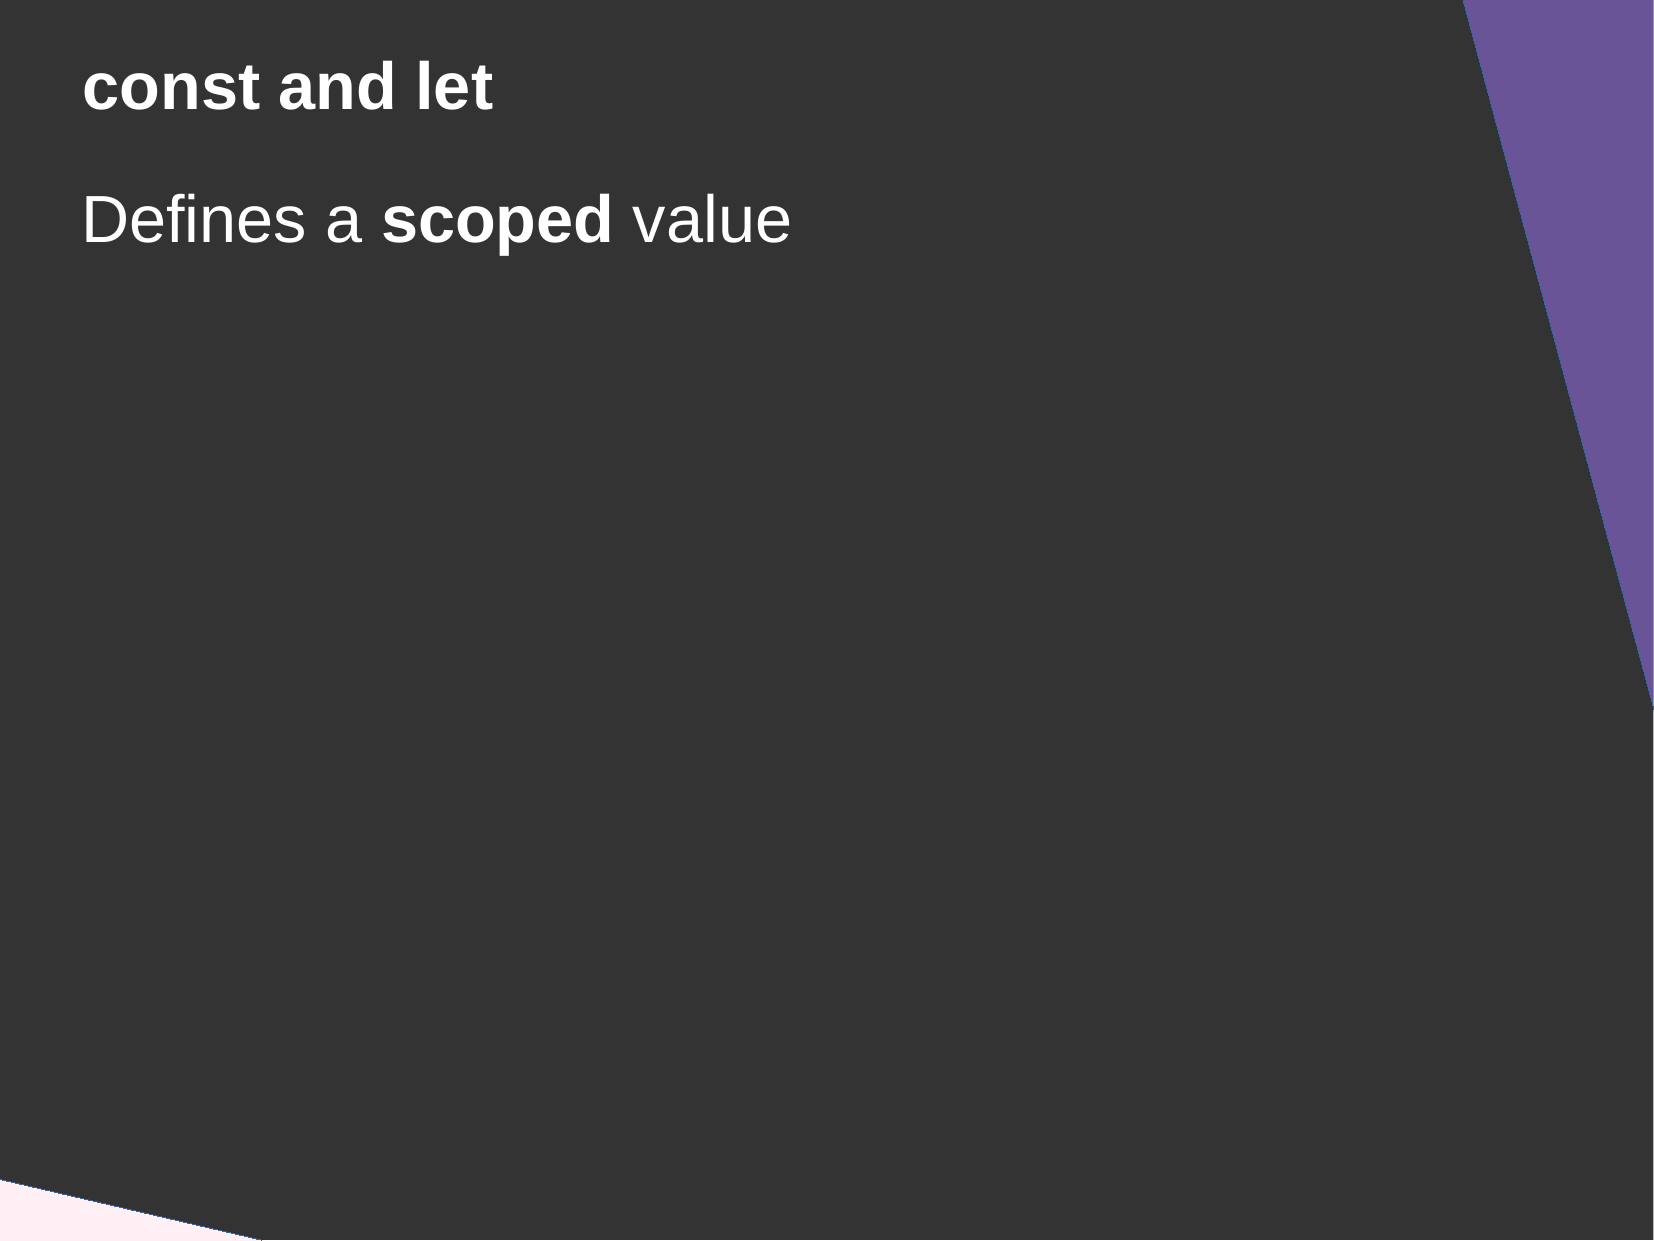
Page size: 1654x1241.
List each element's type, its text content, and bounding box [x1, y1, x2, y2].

title const and let [82, 49, 1511, 182]
text_box [0, 1179, 266, 1241]
title Defines a scoped value [81, 182, 1637, 649]
text_box [1463, 0, 1654, 710]
